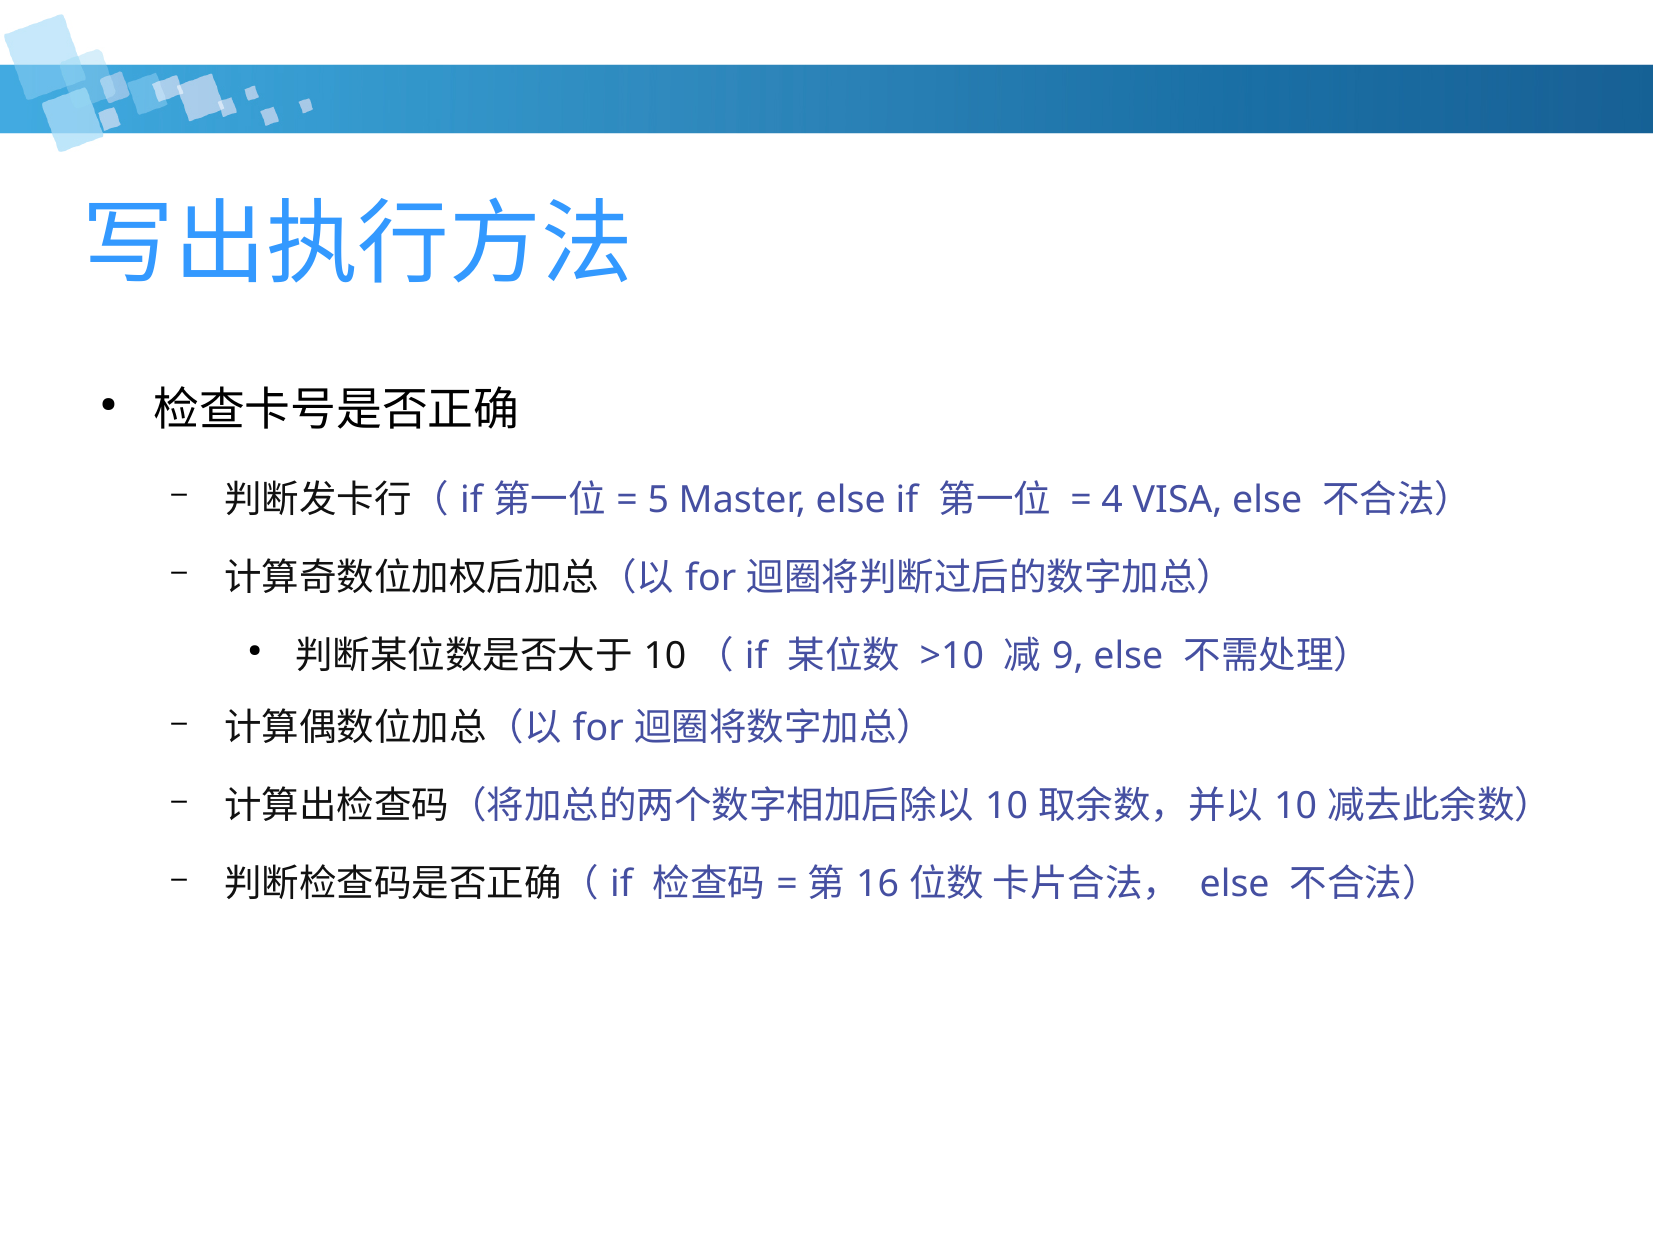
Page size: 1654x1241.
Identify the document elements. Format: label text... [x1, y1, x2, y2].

list 检查卡号是否正确 判断发卡行（if第一位= 5 Master, else if 第一位 = 4 VISA, else 不合法） 计算奇数位加权后加总（以for迴圈将判断过后的数字加总） 判断某位数是否大于10（if 某位数 >10 减9, else 不需处理） 计算偶数位加总（以for迴圈将数字加总） 计算出检查码（将加总的两个数字相加后除以10取余数，并以10减去此余数） 判断检查码是否正确（if 检查码=第16位数 卡片合法， else 不合法） [82, 372, 1571, 1093]
title 写出执行方法 [82, 132, 1571, 340]
picture [0, 0, 1653, 1238]
